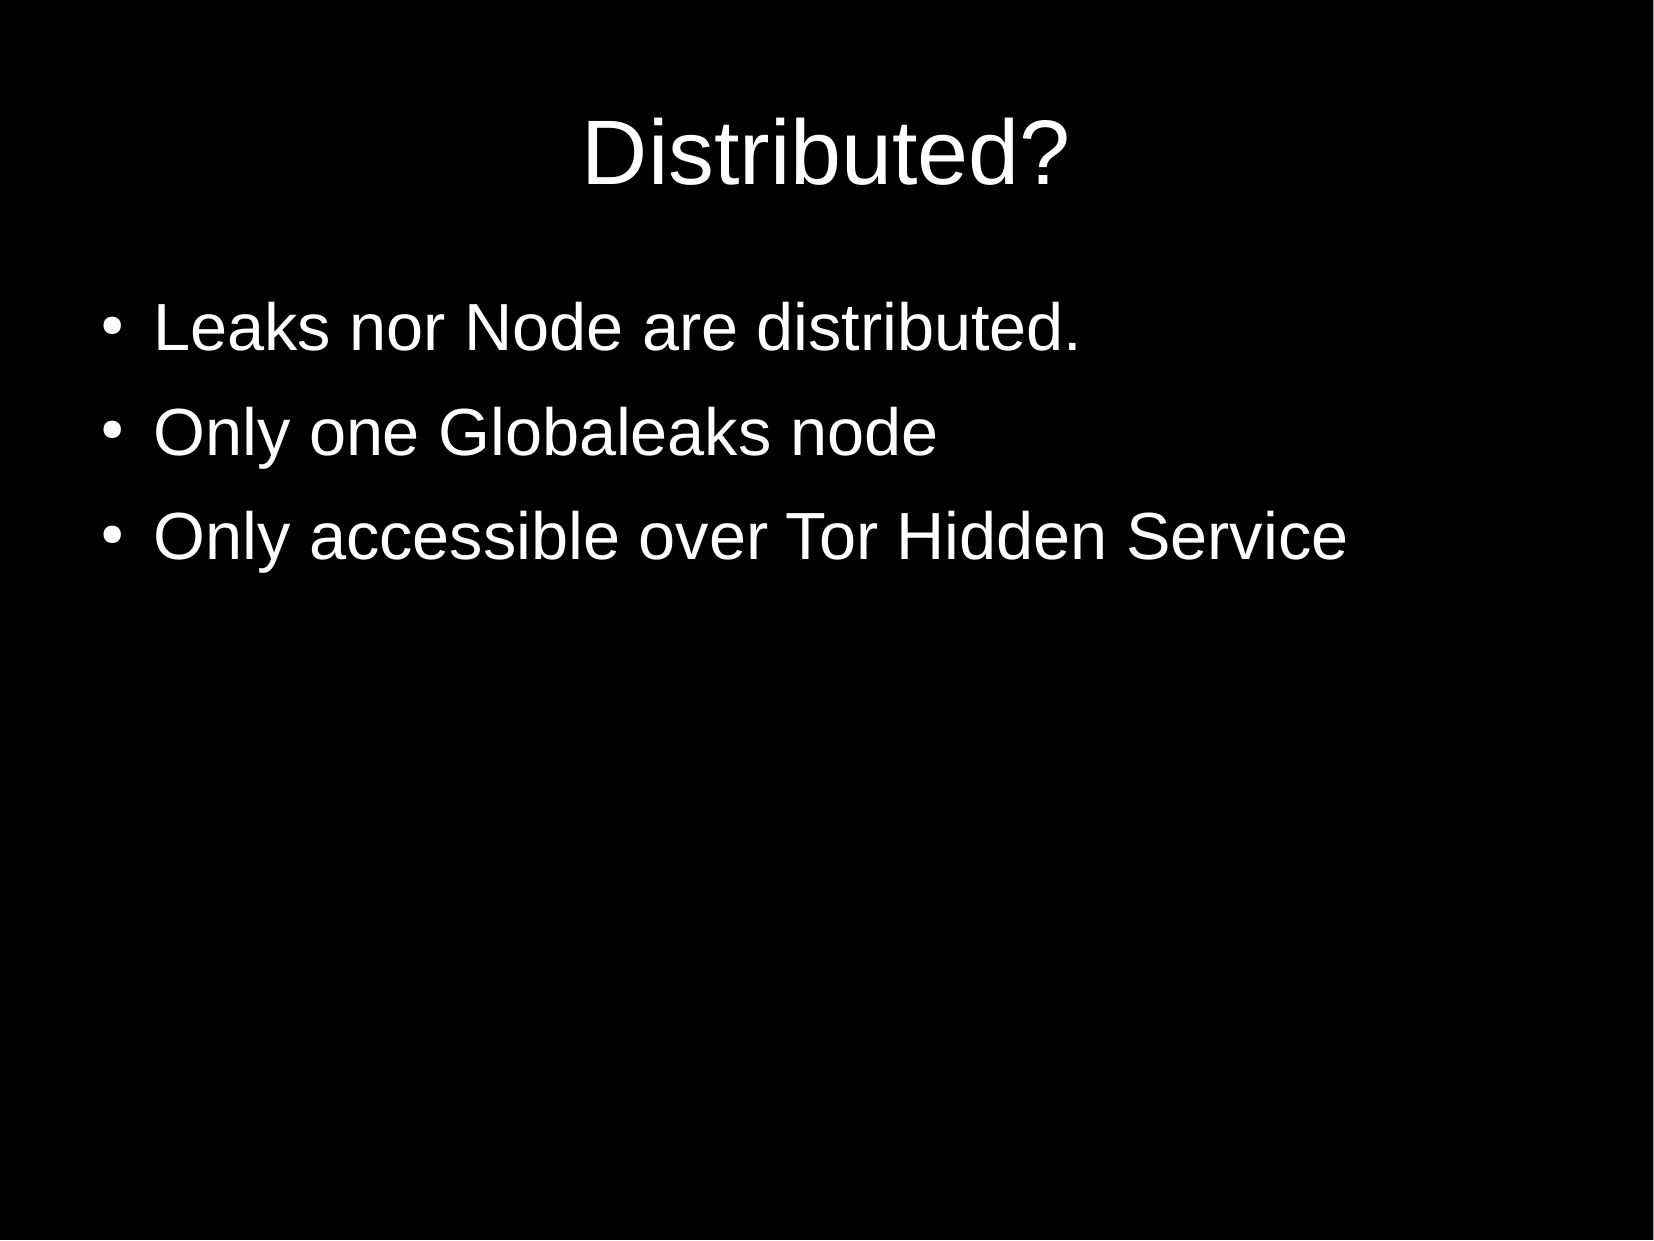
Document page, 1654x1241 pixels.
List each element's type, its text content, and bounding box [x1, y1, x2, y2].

list Leaks nor Node are distributed. Only one Globaleaks node Only accessible over Tor Hidden Service [82, 290, 1538, 1010]
title Distributed? [82, 49, 1571, 257]
